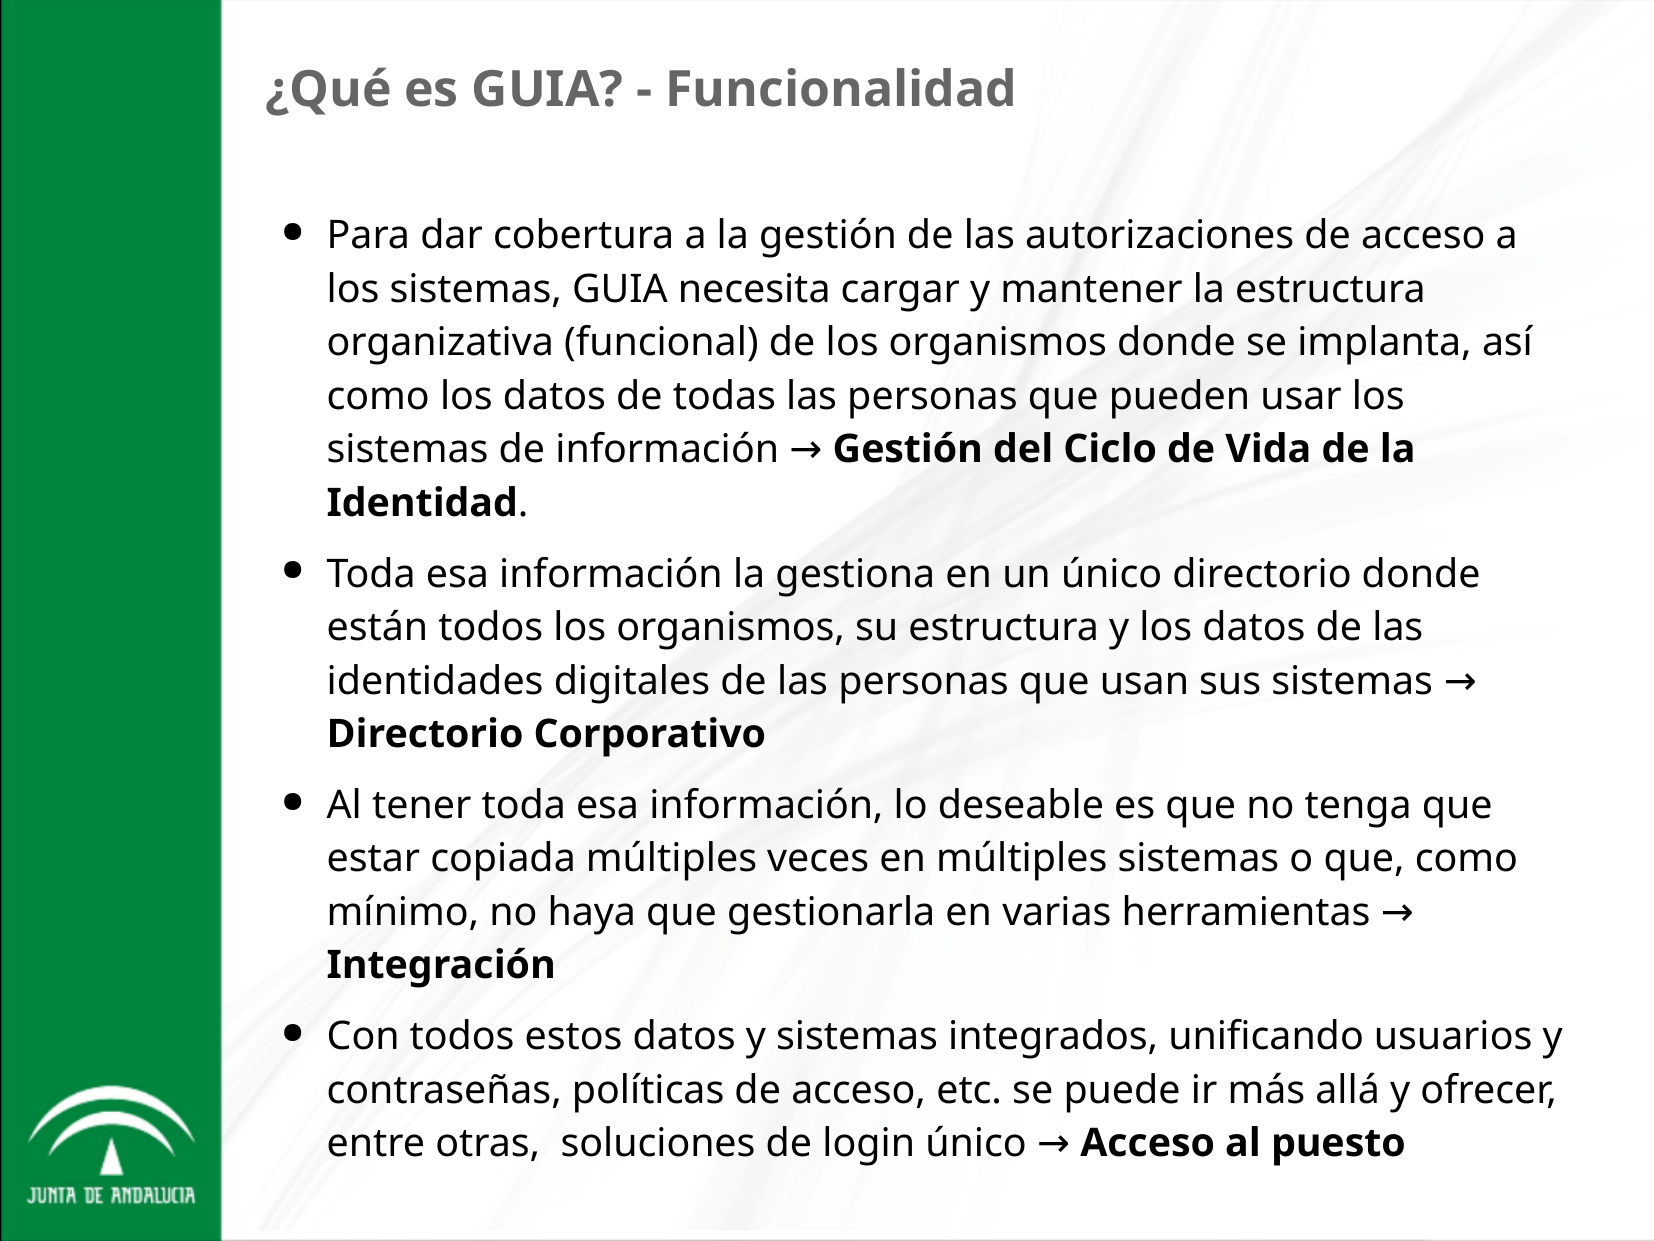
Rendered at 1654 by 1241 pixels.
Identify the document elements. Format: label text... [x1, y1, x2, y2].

picture [0, 0, 1654, 1241]
list Para dar cobertura a la gestión de las autorizaciones de acceso a los sistemas, GUIA necesita cargar y mantener la estructura organizativa (funcional) de los organismos donde se implanta, así como los datos de todas las personas que pueden usar los sistemas de información → Gestión del Ciclo de Vida de la Identidad. Toda esa información la gestiona en un único directorio donde están todos los organismos, su estructura y los datos de las identidades digitales de las personas que usan sus sistemas → Directorio Corporativo Al tener toda esa información, lo deseable es que no tenga que estar copiada múltiples veces en múltiples sistemas o que, como mínimo, no haya que gestionarla en varias herramientas → Integración Con todos estos datos y sistemas integrados, unificando usuarios y contraseñas, políticas de acceso, etc. se puede ir más allá y ofrecer, entre otras, soluciones de login único → Acceso al puesto [265, 206, 1571, 1182]
title ¿Qué es GUIA? - Funcionalidad [265, 37, 1571, 136]
